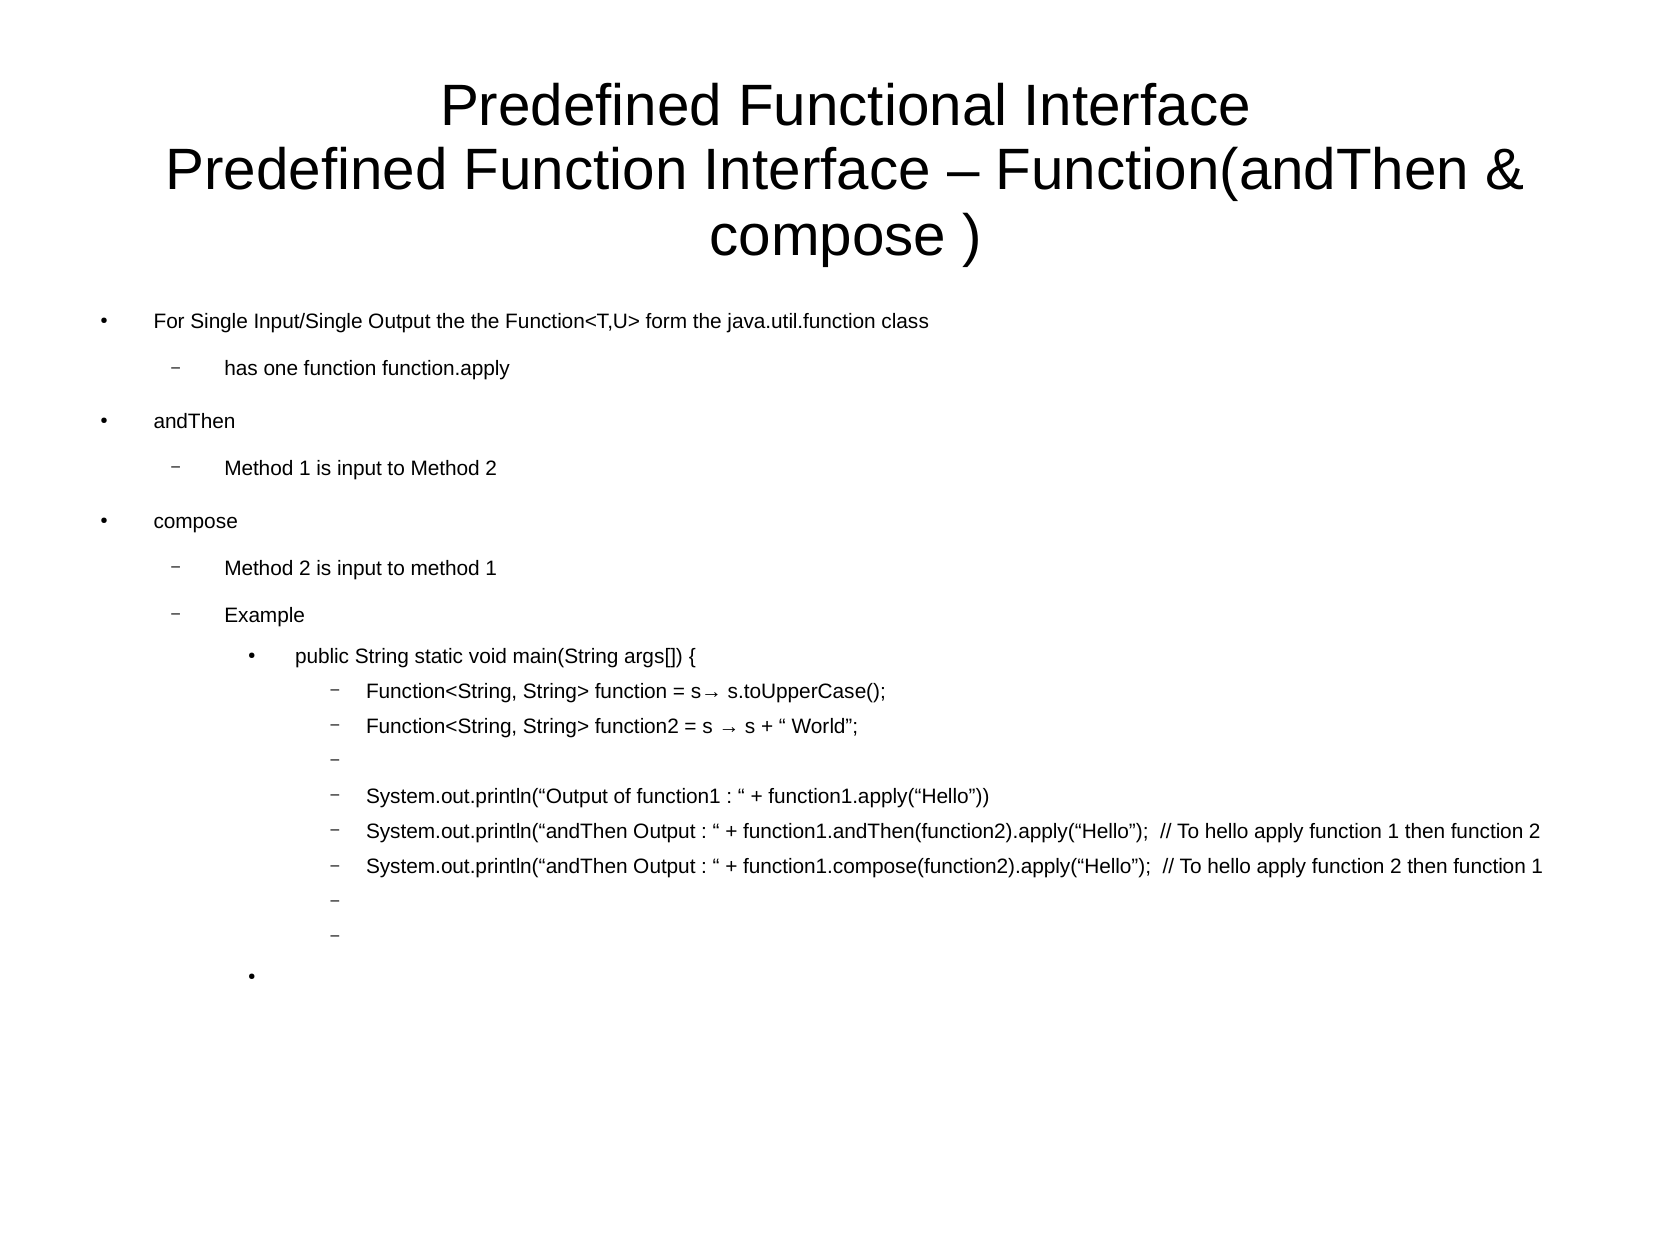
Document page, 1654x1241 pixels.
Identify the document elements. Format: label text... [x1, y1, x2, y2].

title Predefined Functional Interface Predefined Function Interface – Function(andThen & compose ) [101, 39, 1591, 300]
list For Single Input/Single Output the the Function<T,U> form the java.util.function class has one function function.apply andThen Method 1 is input to Method 2 compose Method 2 is input to method 1 Example public String static void main(String args[]) { Function<String, String> function = s→ s.toUpperCase(); Function<String, String> function2 = s → s + “ World”; System.out.println(“Output of function1 : “ + function1.apply(“Hello”)) System.out.println(“andThen Output : “ + function1.andThen(function2).apply(“Hello”); // To hello apply function 1 then function 2 System.out.println(“andThen Output : “ + function1.compose(function2).apply(“Hello”); // To hello apply function 2 then function 1 [82, 310, 1576, 1221]
